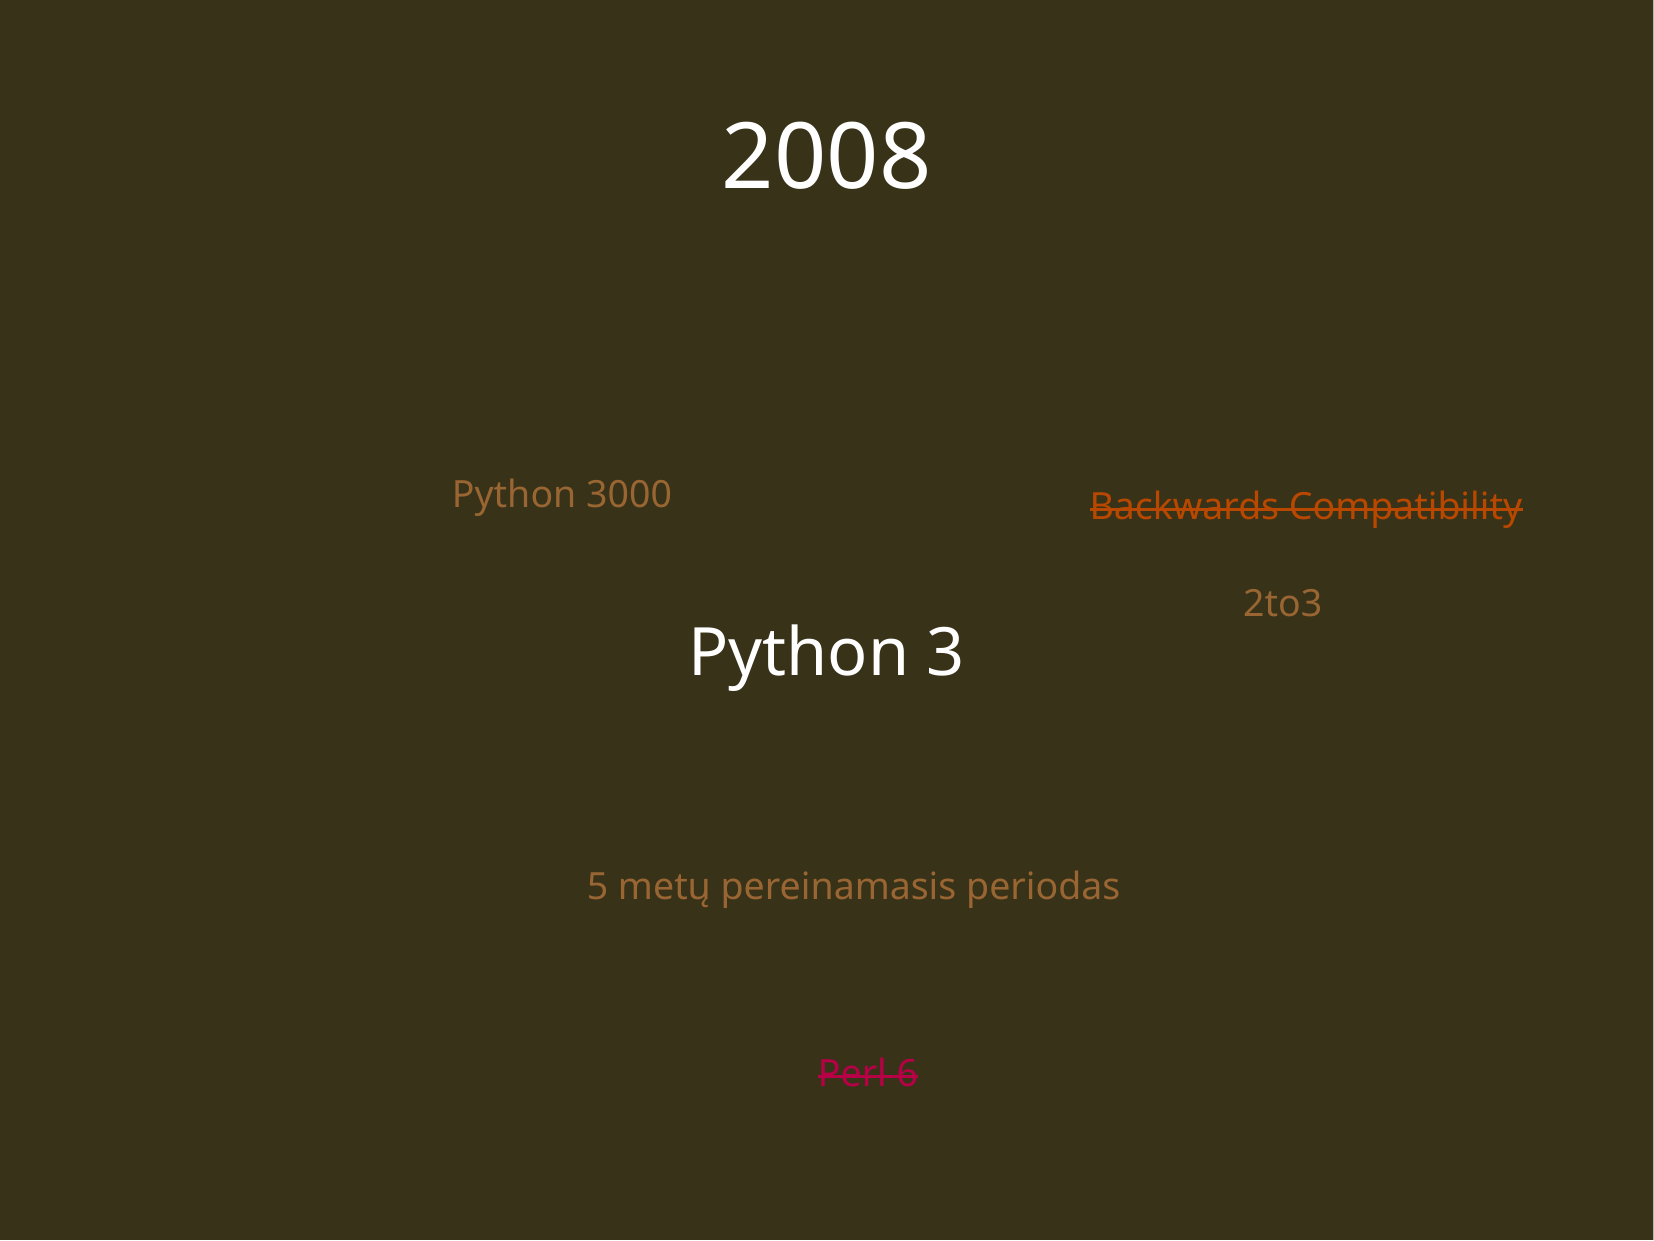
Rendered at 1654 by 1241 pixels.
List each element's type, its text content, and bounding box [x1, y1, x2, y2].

text_box Perl 6 [803, 1039, 931, 1097]
text_box Backwards Compatibility [1074, 472, 1524, 530]
text_box 2to3 [1228, 568, 1338, 626]
text_box Python 3000 [437, 460, 683, 518]
text_box 5 metų pereinamasis periodas [572, 852, 1111, 910]
subtitle Python 3 [82, 290, 1571, 1010]
title 2008 [82, 49, 1571, 257]
